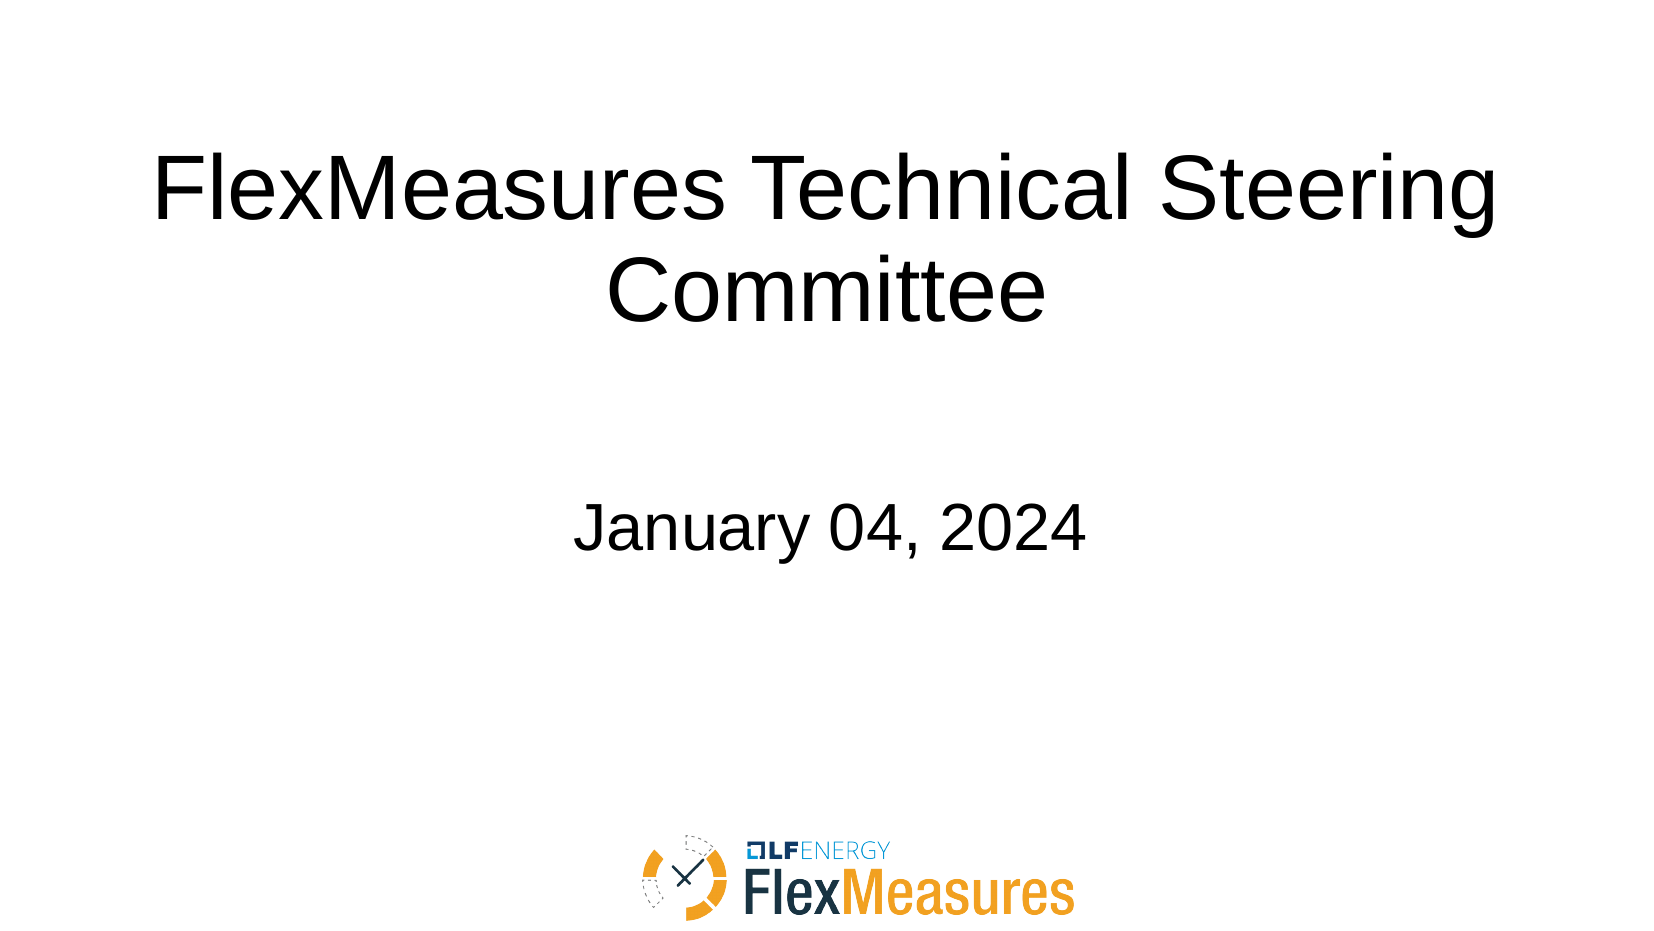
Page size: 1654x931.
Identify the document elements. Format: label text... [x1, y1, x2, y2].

picture [642, 835, 1074, 921]
title FlexMeasures Technical Steering Committee [82, 136, 1571, 342]
subtitle January 04, 2024 [86, 257, 1575, 798]
